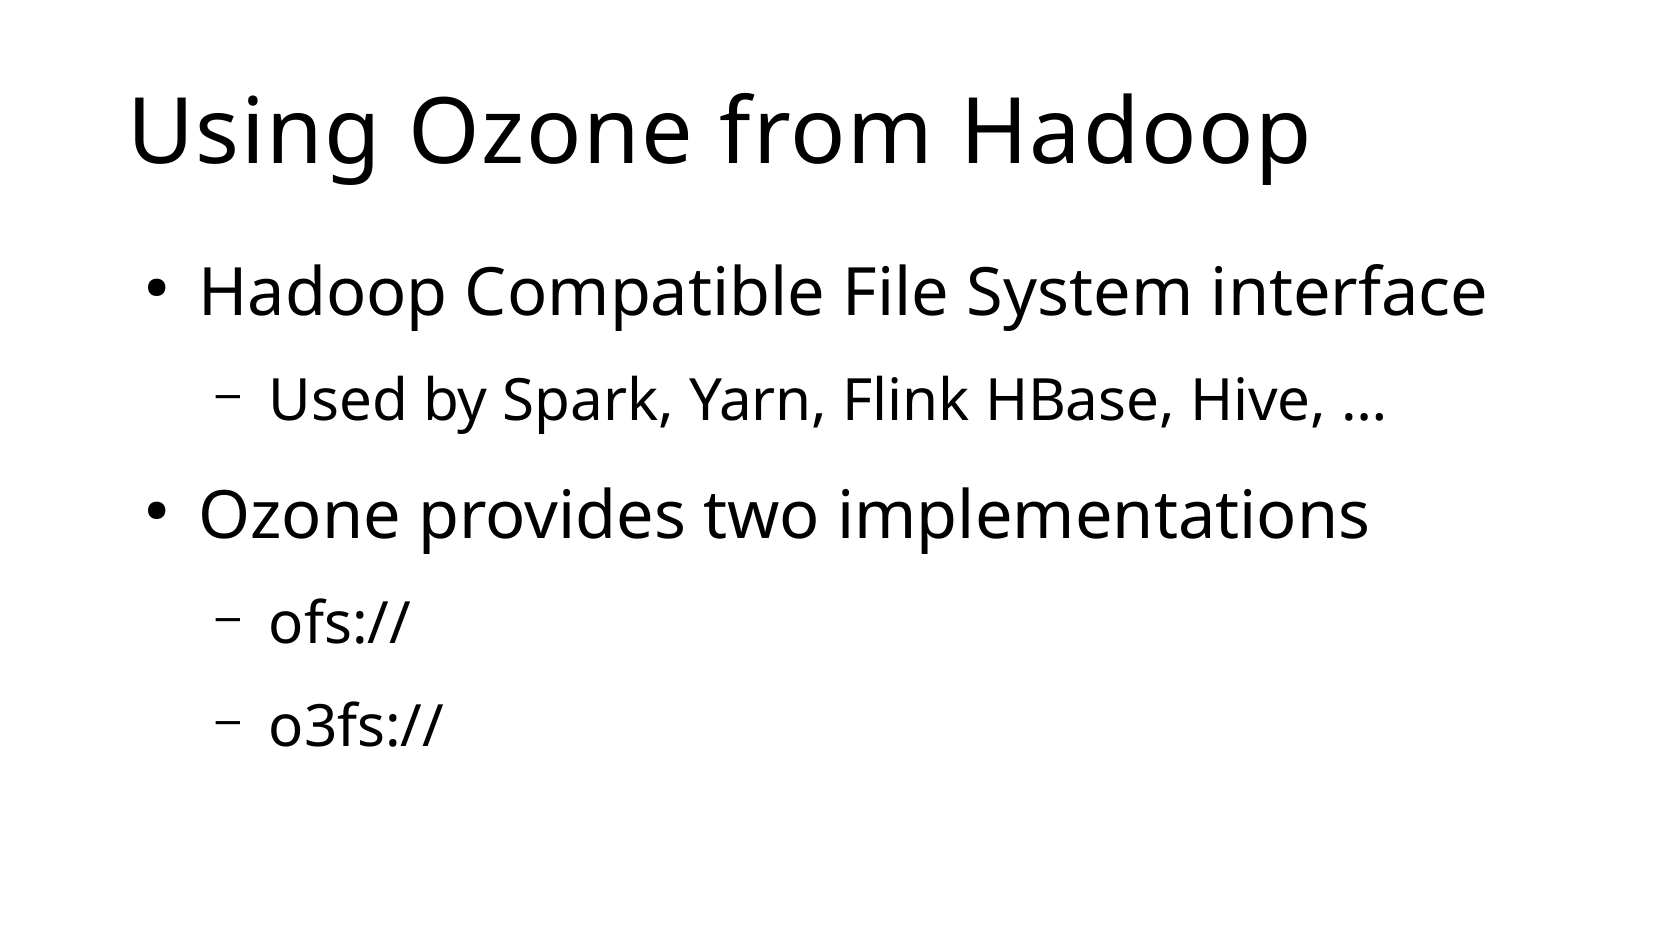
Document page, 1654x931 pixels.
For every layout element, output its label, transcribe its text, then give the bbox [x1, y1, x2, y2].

title Using Ozone from Hadoop [127, 69, 1514, 187]
list Hadoop Compatible File System interface Used by Spark, Yarn, Flink HBase, Hive, … Ozone provides two implementations ofs:// o3fs:// [127, 244, 1527, 784]
